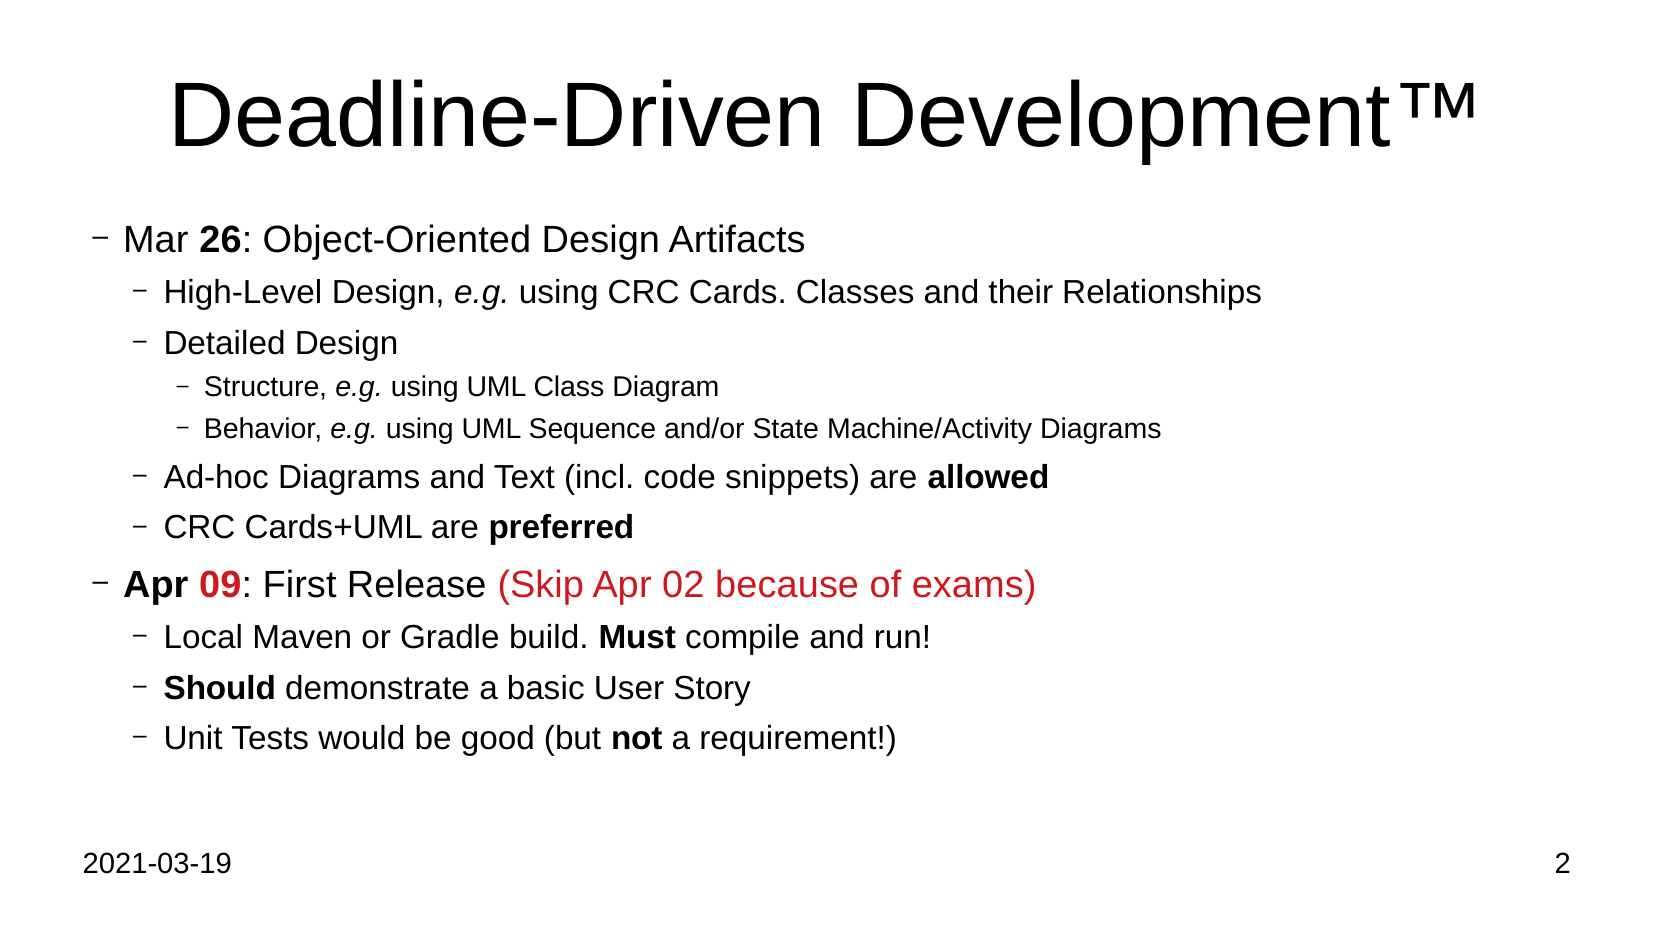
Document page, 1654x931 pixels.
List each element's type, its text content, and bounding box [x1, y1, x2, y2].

title Deadline-Driven Development™ [82, 37, 1571, 193]
list Mar 26: Object-Oriented Design Artifacts High-Level Design, e.g. using CRC Cards. Classes and their Relationships Detailed Design Structure, e.g. using UML Class Diagram Behavior, e.g. using UML Sequence and/or State Machine/Activity Diagrams Ad-hoc Diagrams and Text (incl. code snippets) are allowed CRC Cards+UML are preferred Apr 09: First Release (Skip Apr 02 because of exams) Local Maven or Gradle build. Must compile and run! Should demonstrate a basic User Story Unit Tests would be good (but not a requirement!) [82, 217, 1571, 758]
